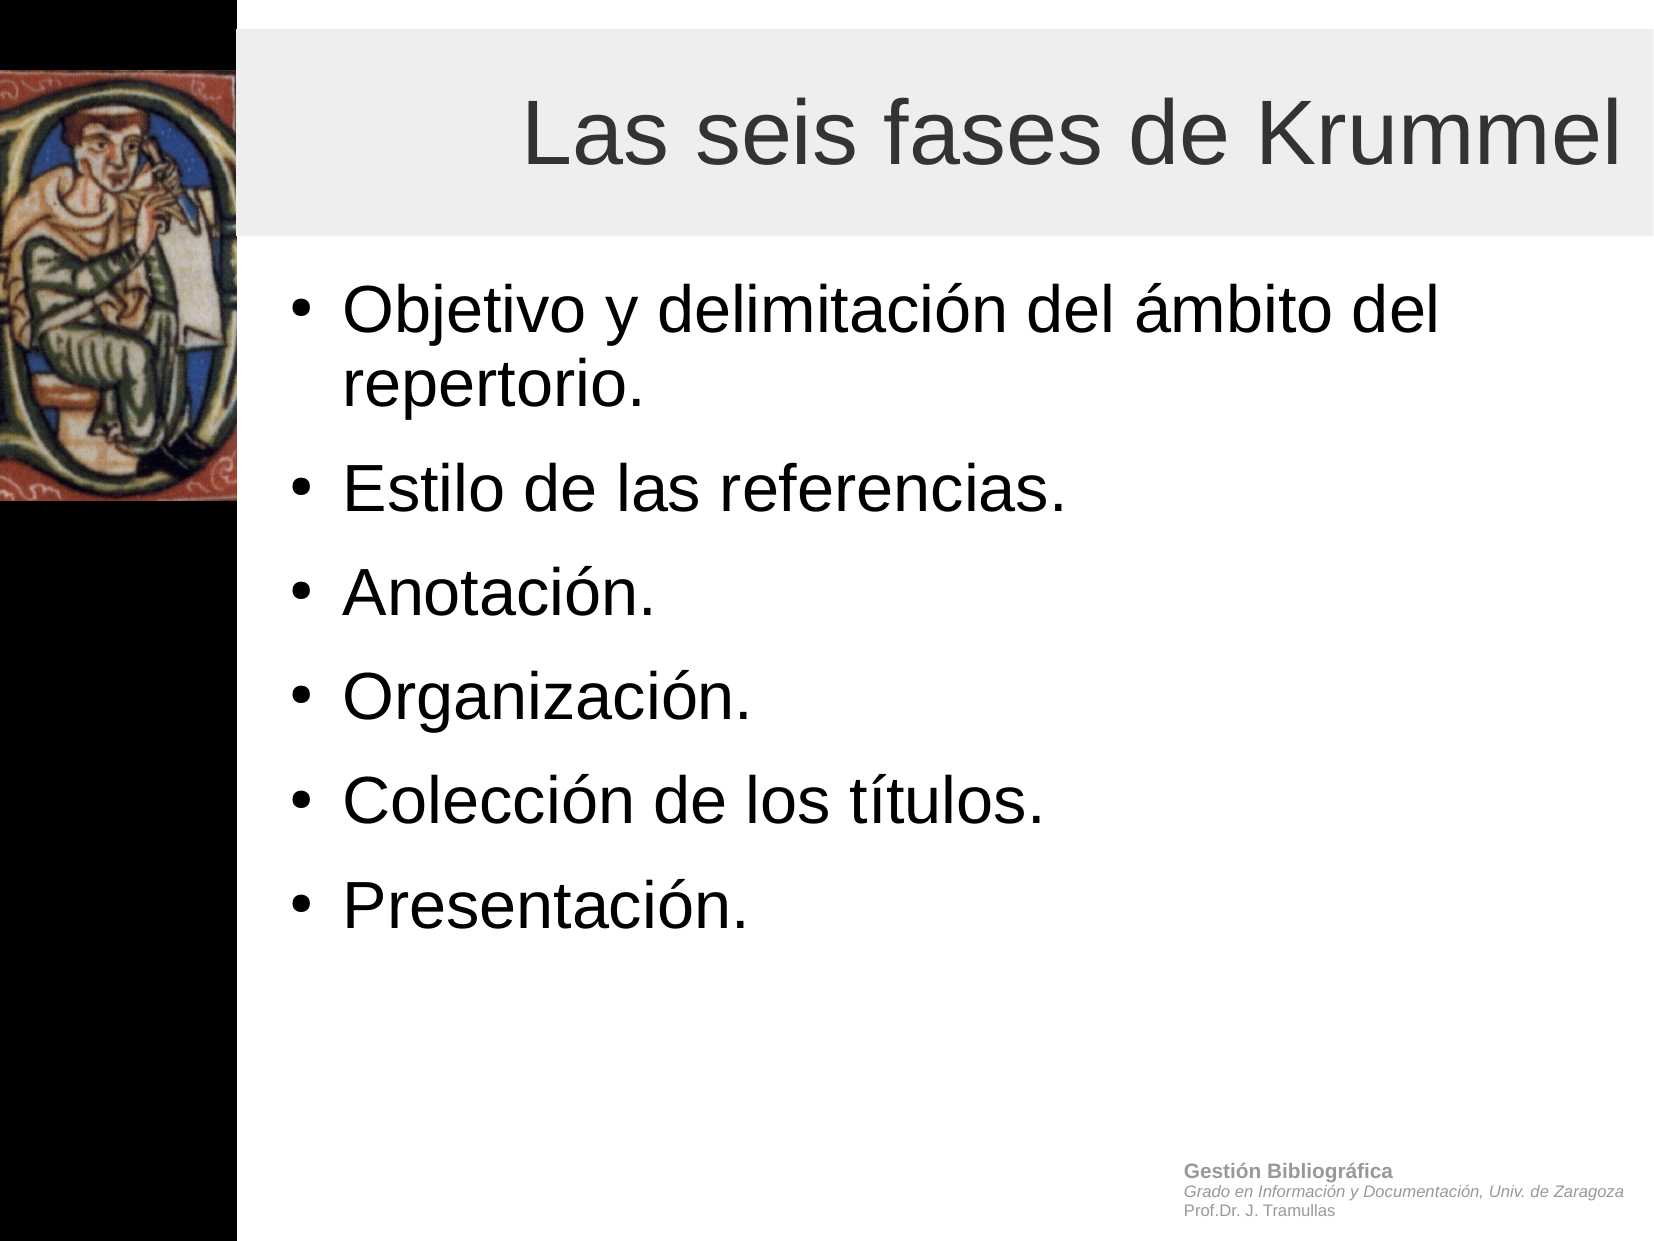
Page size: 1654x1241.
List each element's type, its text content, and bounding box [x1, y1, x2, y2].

picture [0, 70, 237, 501]
list Objetivo y delimitación del ámbito del repertorio. Estilo de las referencias. Anotación. Organización. Colección de los títulos. Presentación. [271, 271, 1619, 1134]
title Las seis fases de Krummel [236, 29, 1654, 237]
